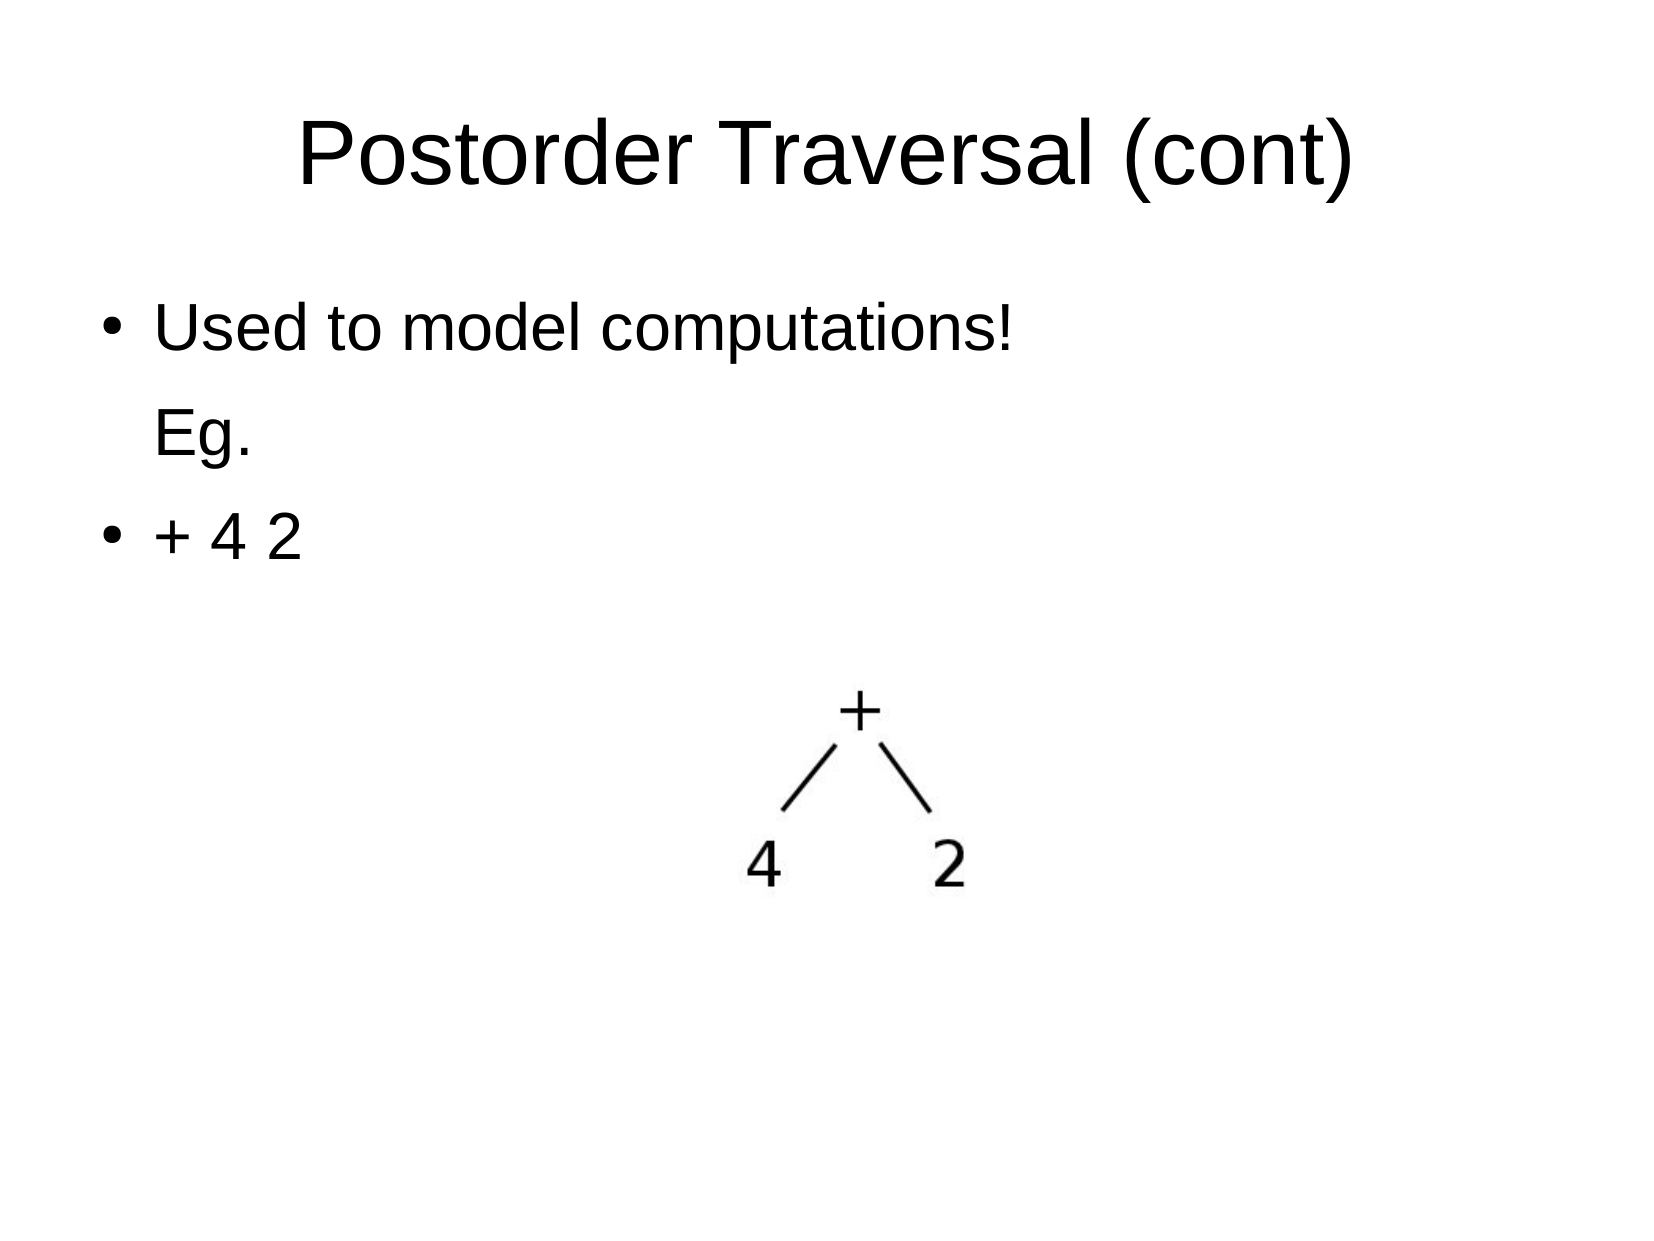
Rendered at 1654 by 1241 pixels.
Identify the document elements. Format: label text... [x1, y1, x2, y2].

title Postorder Traversal (cont) [82, 49, 1571, 257]
list Used to model computations! Eg. + 4 2 [82, 290, 1571, 1109]
picture [360, 494, 1369, 1126]
